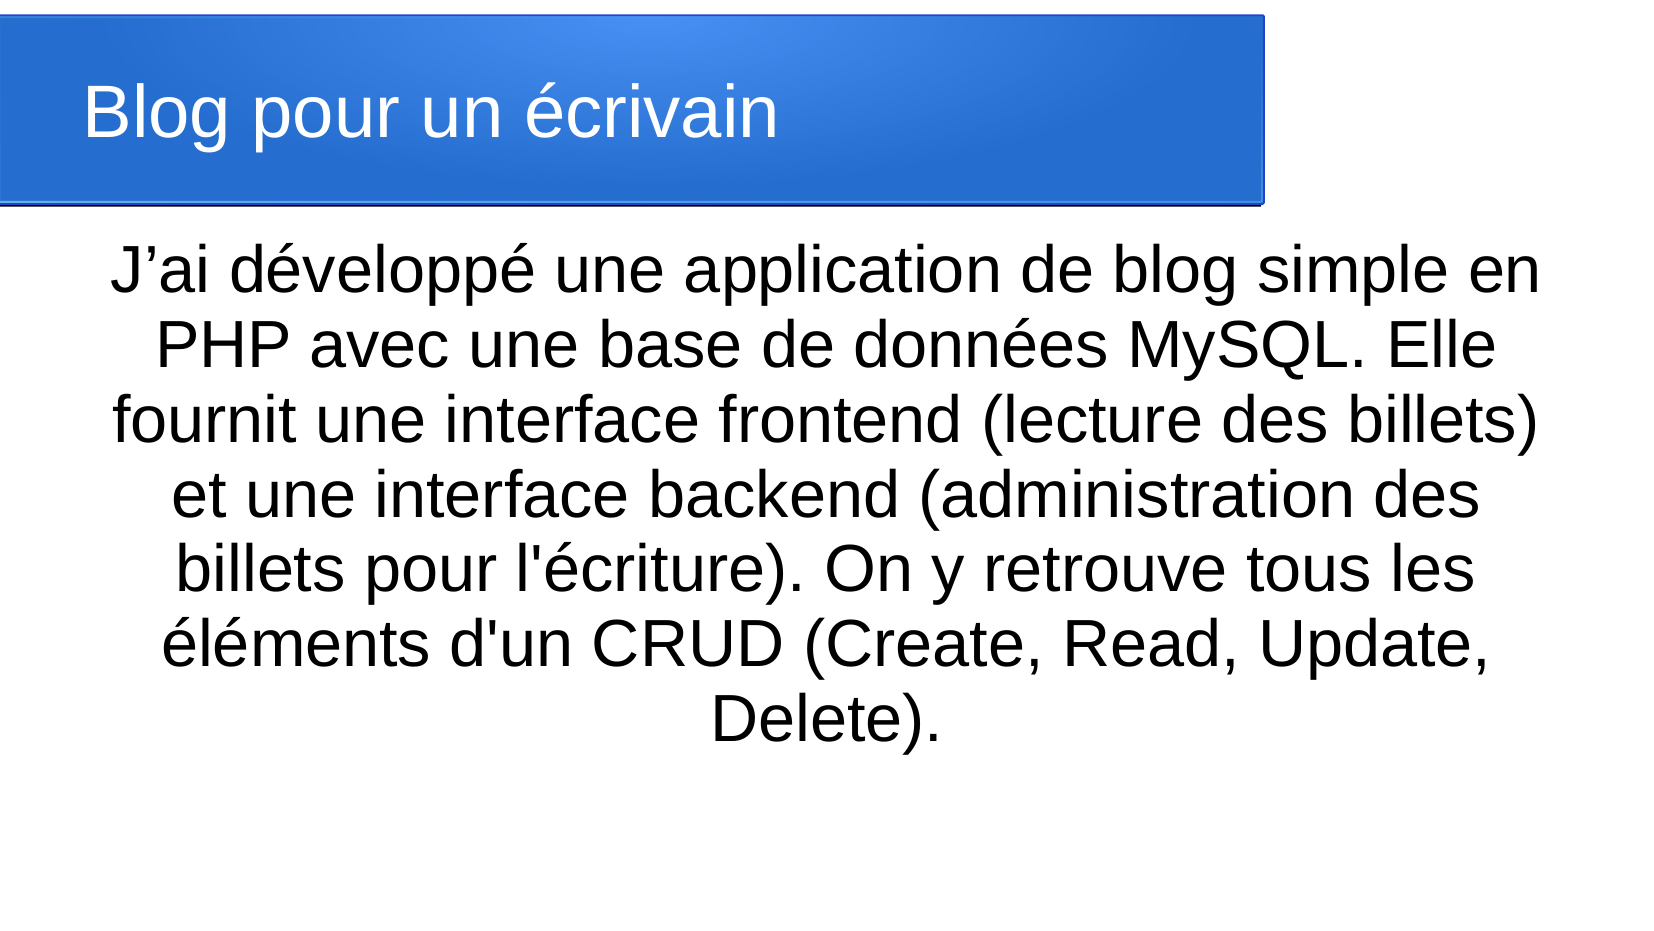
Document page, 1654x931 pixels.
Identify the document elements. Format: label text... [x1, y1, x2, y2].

subtitle J’ai développé une application de blog simple en PHP avec une base de données MySQL. Elle fournit une interface frontend (lecture des billets) et une interface backend (administration des billets pour l'écriture). On y retrouve tous les éléments d'un CRUD (Create, Read, Update, Delete). [82, 224, 1571, 764]
title Blog pour un écrivain [82, 35, 1235, 189]
